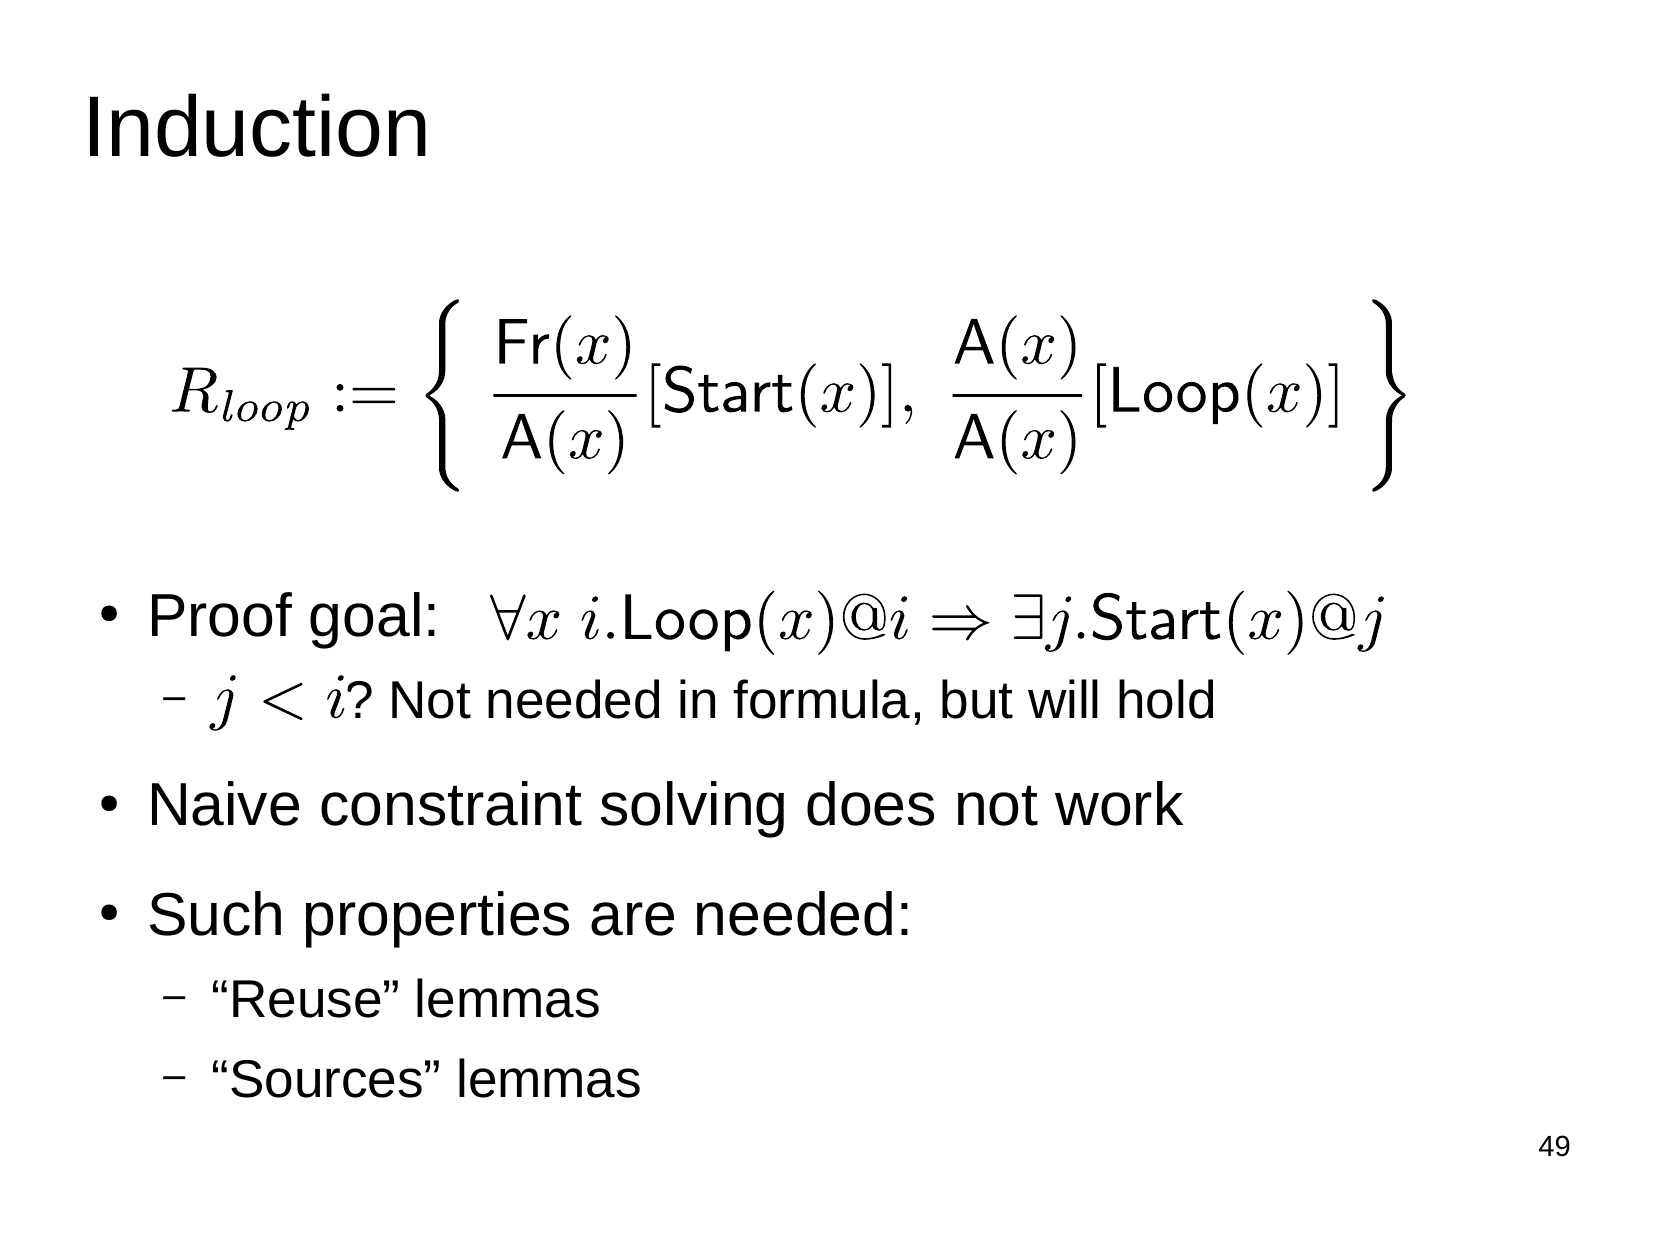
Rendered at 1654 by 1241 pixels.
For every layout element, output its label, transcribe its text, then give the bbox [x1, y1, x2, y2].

text_box [209, 675, 348, 731]
title Induction [82, 49, 1571, 204]
text_box [489, 590, 1389, 655]
list Proof goal: ? Not needed in formula, but will hold Naive constraint solving does not work Such properties are needed: “Reuse” lemmas “Sources” lemmas [82, 253, 1571, 1118]
text_box [169, 299, 1415, 492]
